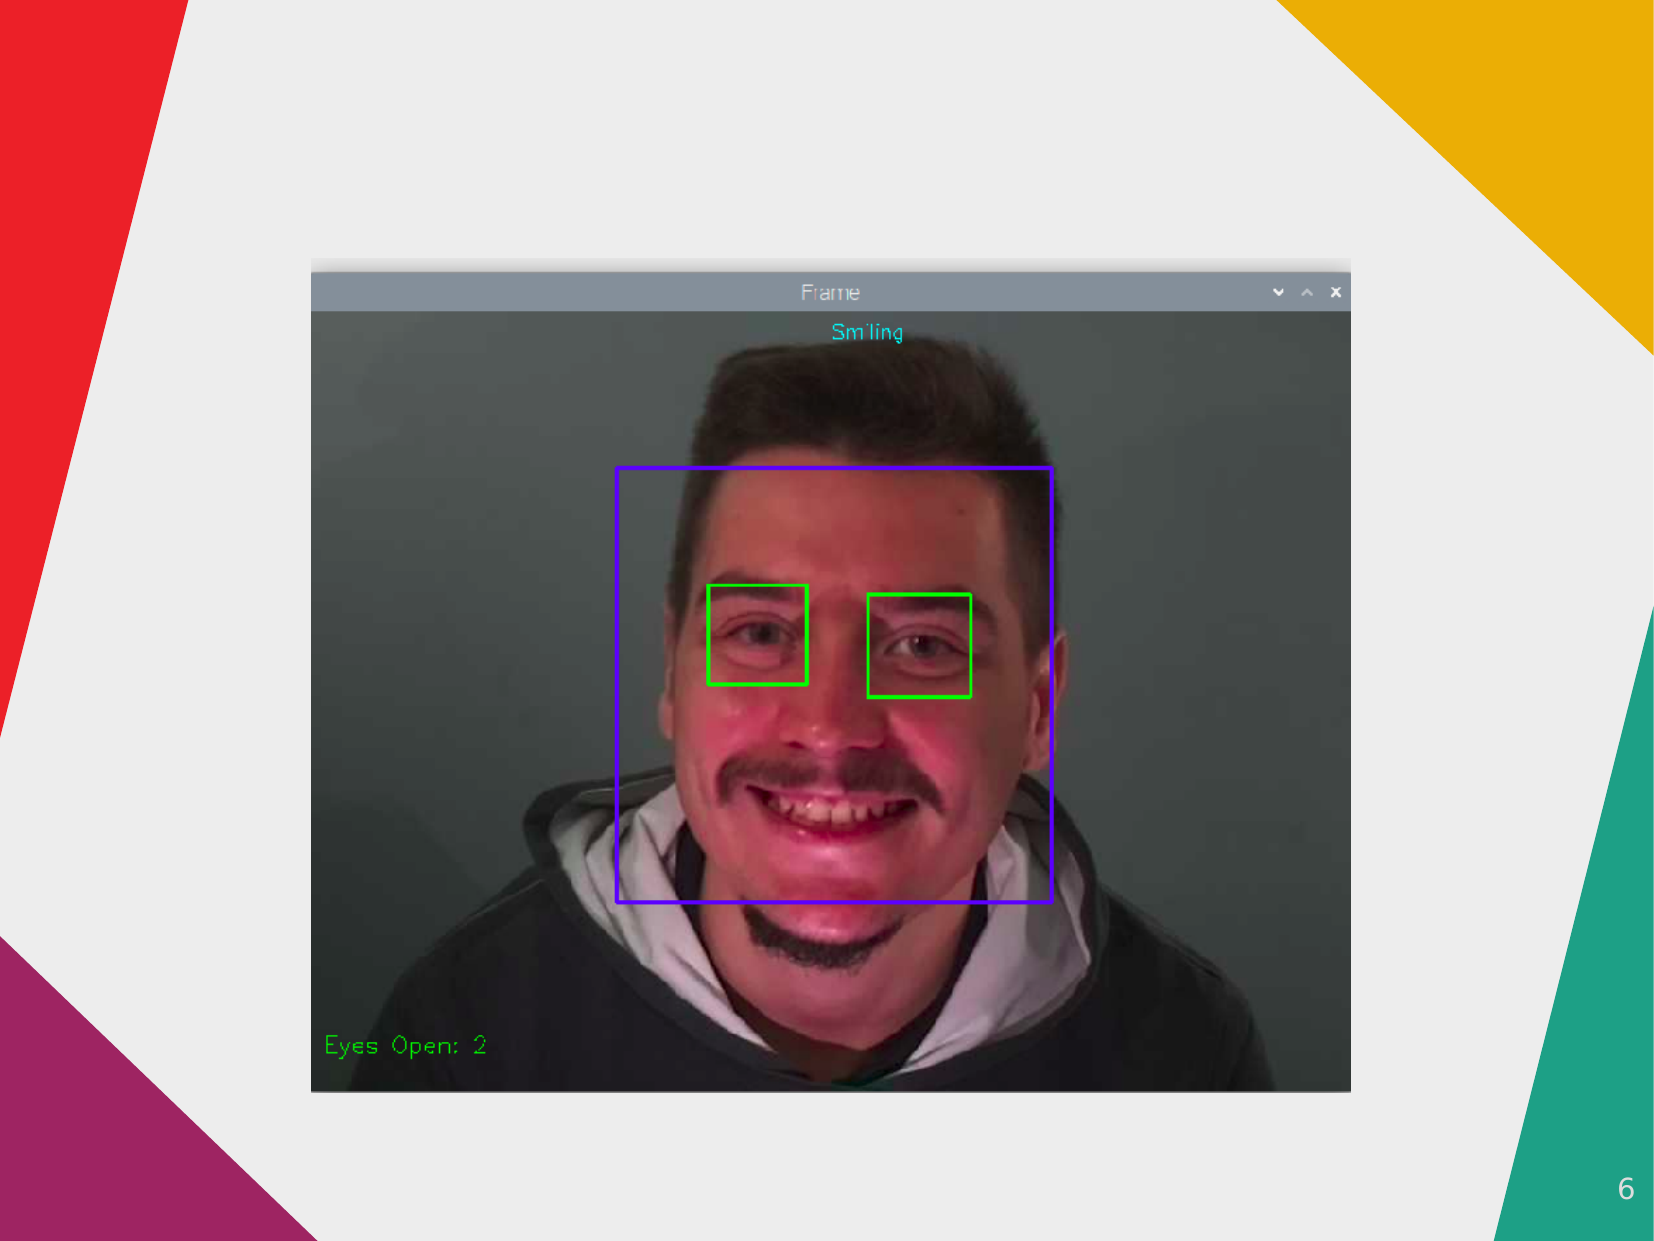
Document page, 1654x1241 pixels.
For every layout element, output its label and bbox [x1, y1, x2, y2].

picture [311, 258, 1351, 1093]
